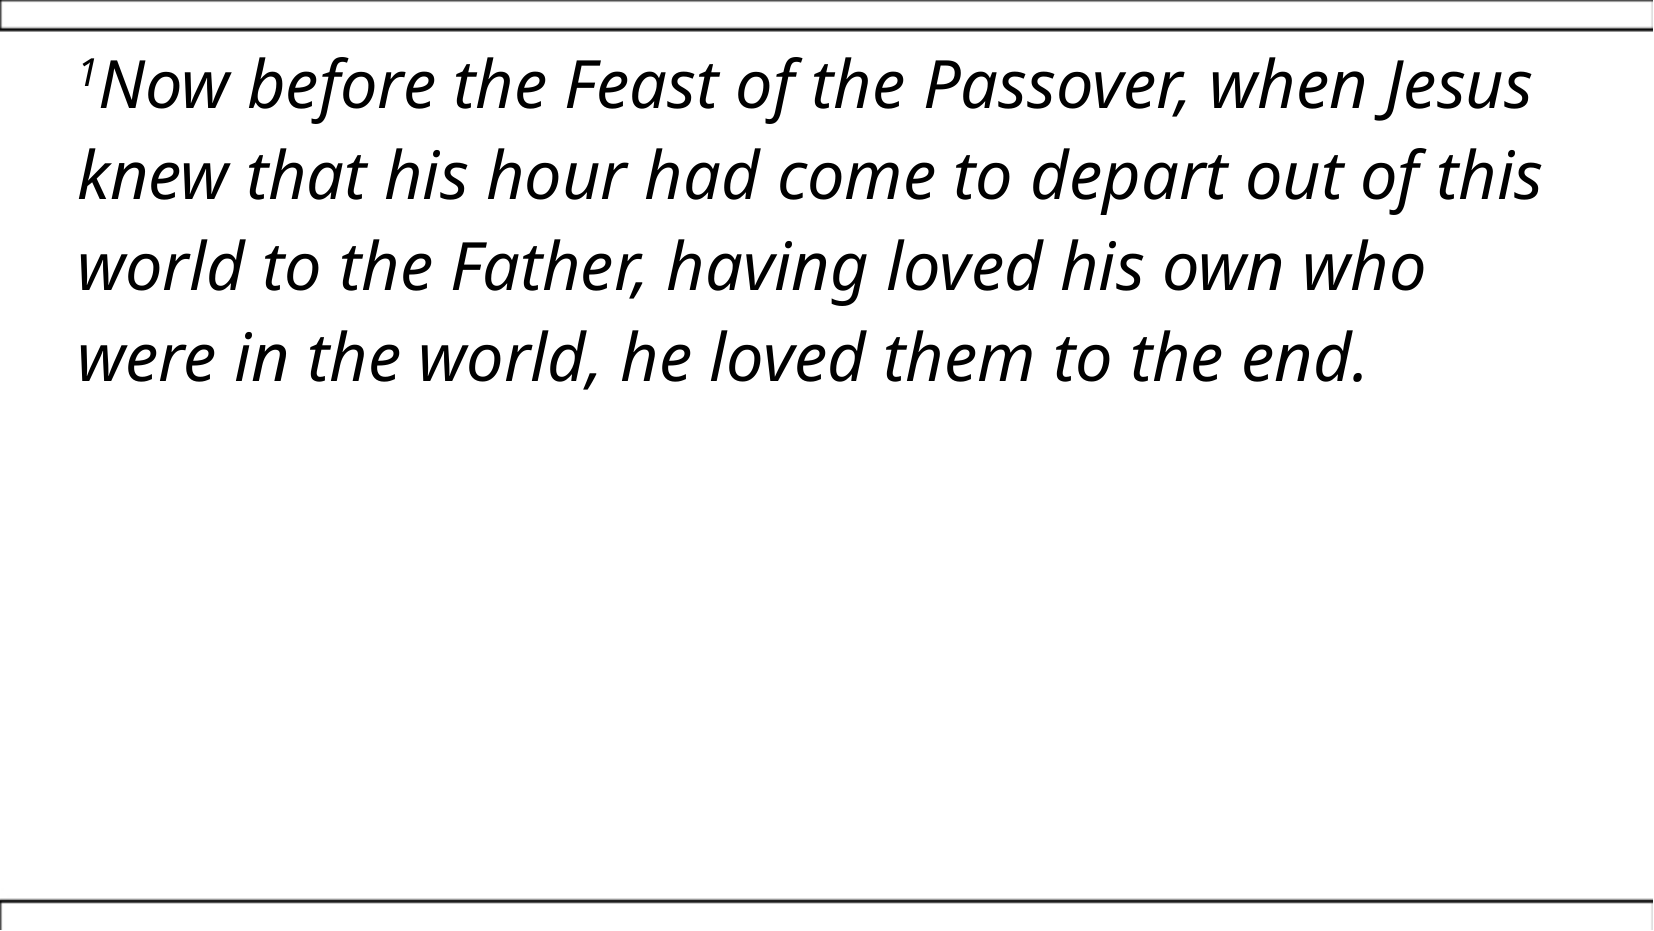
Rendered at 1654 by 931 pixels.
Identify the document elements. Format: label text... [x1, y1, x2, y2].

text_box 1Now before the Feast of the Passover, when Jesus knew that his hour had come to depart out of this world to the Father, having loved his own who were in the world, he loved them to the end. [62, 30, 1593, 400]
picture [0, 0, 1653, 930]
